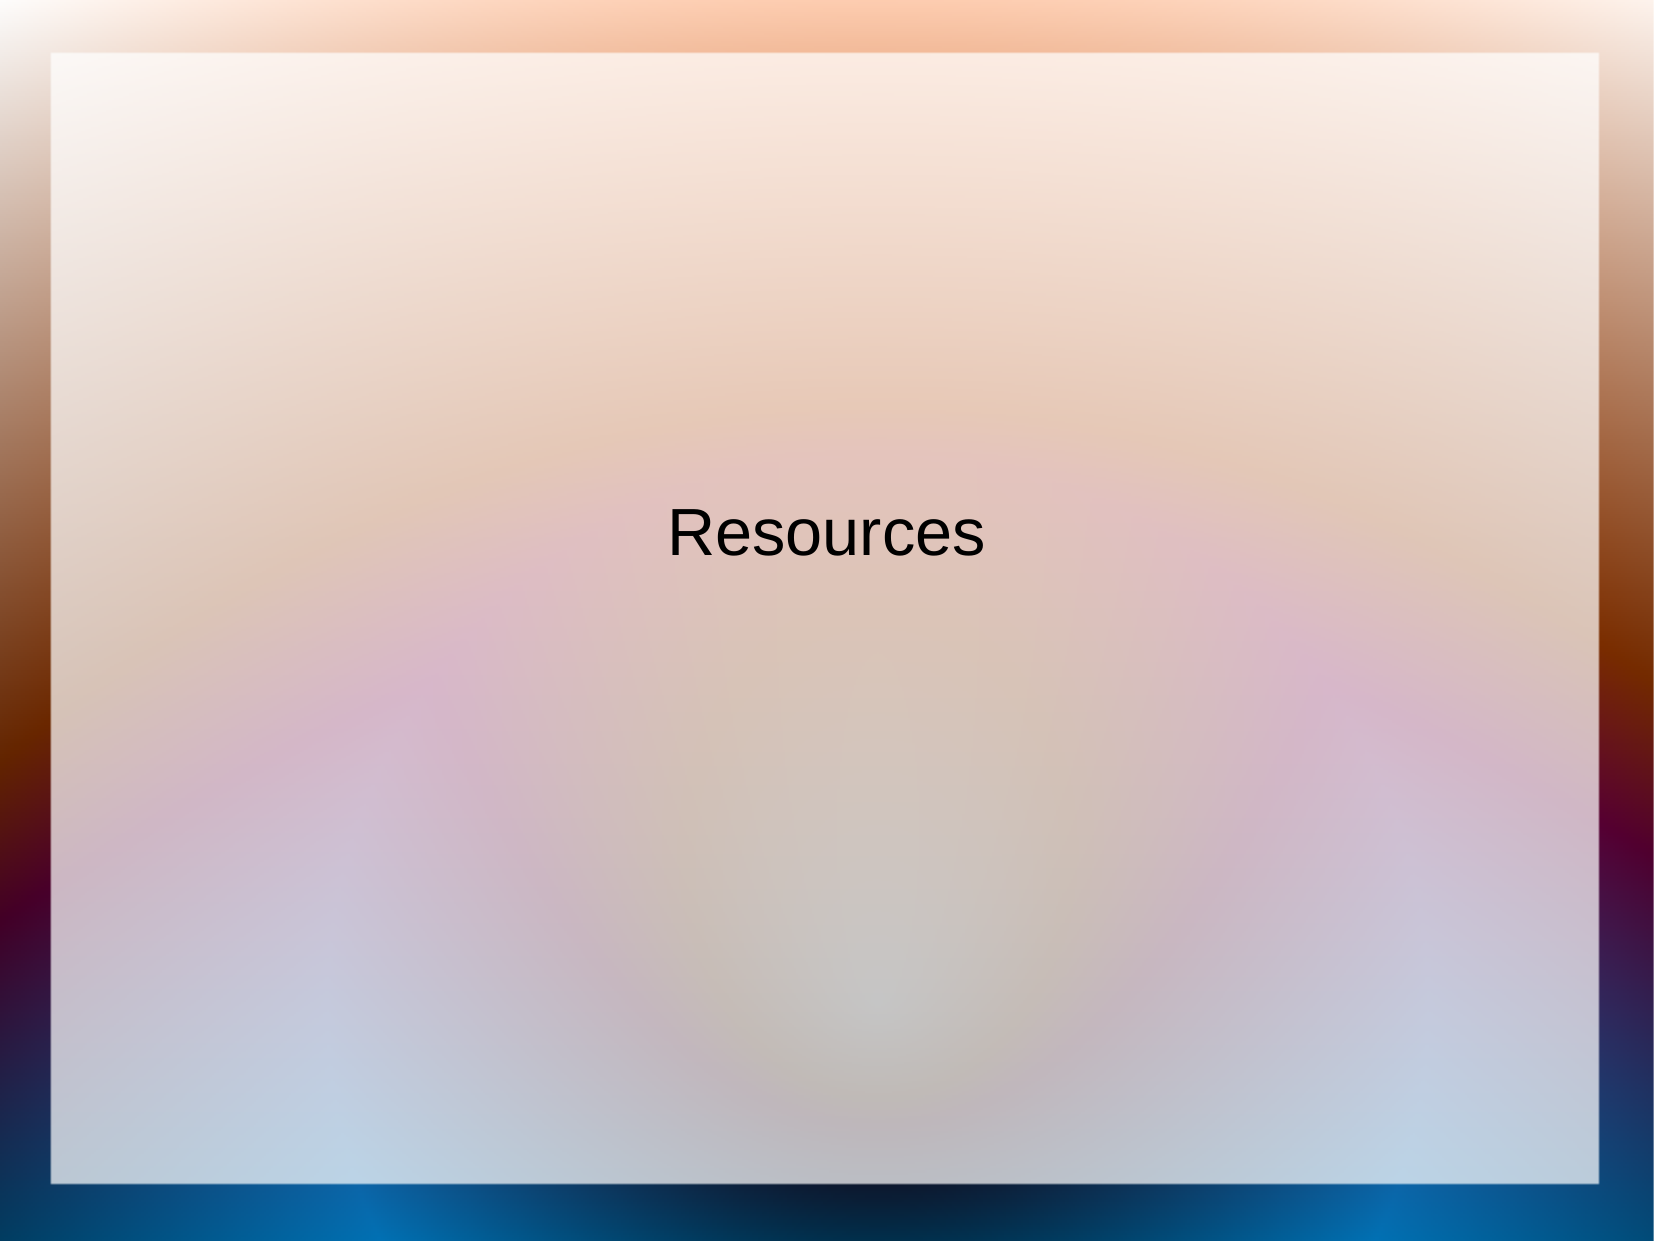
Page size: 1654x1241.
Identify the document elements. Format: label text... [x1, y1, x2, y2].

picture [0, 0, 1654, 1241]
subtitle Resources [82, 55, 1571, 1010]
